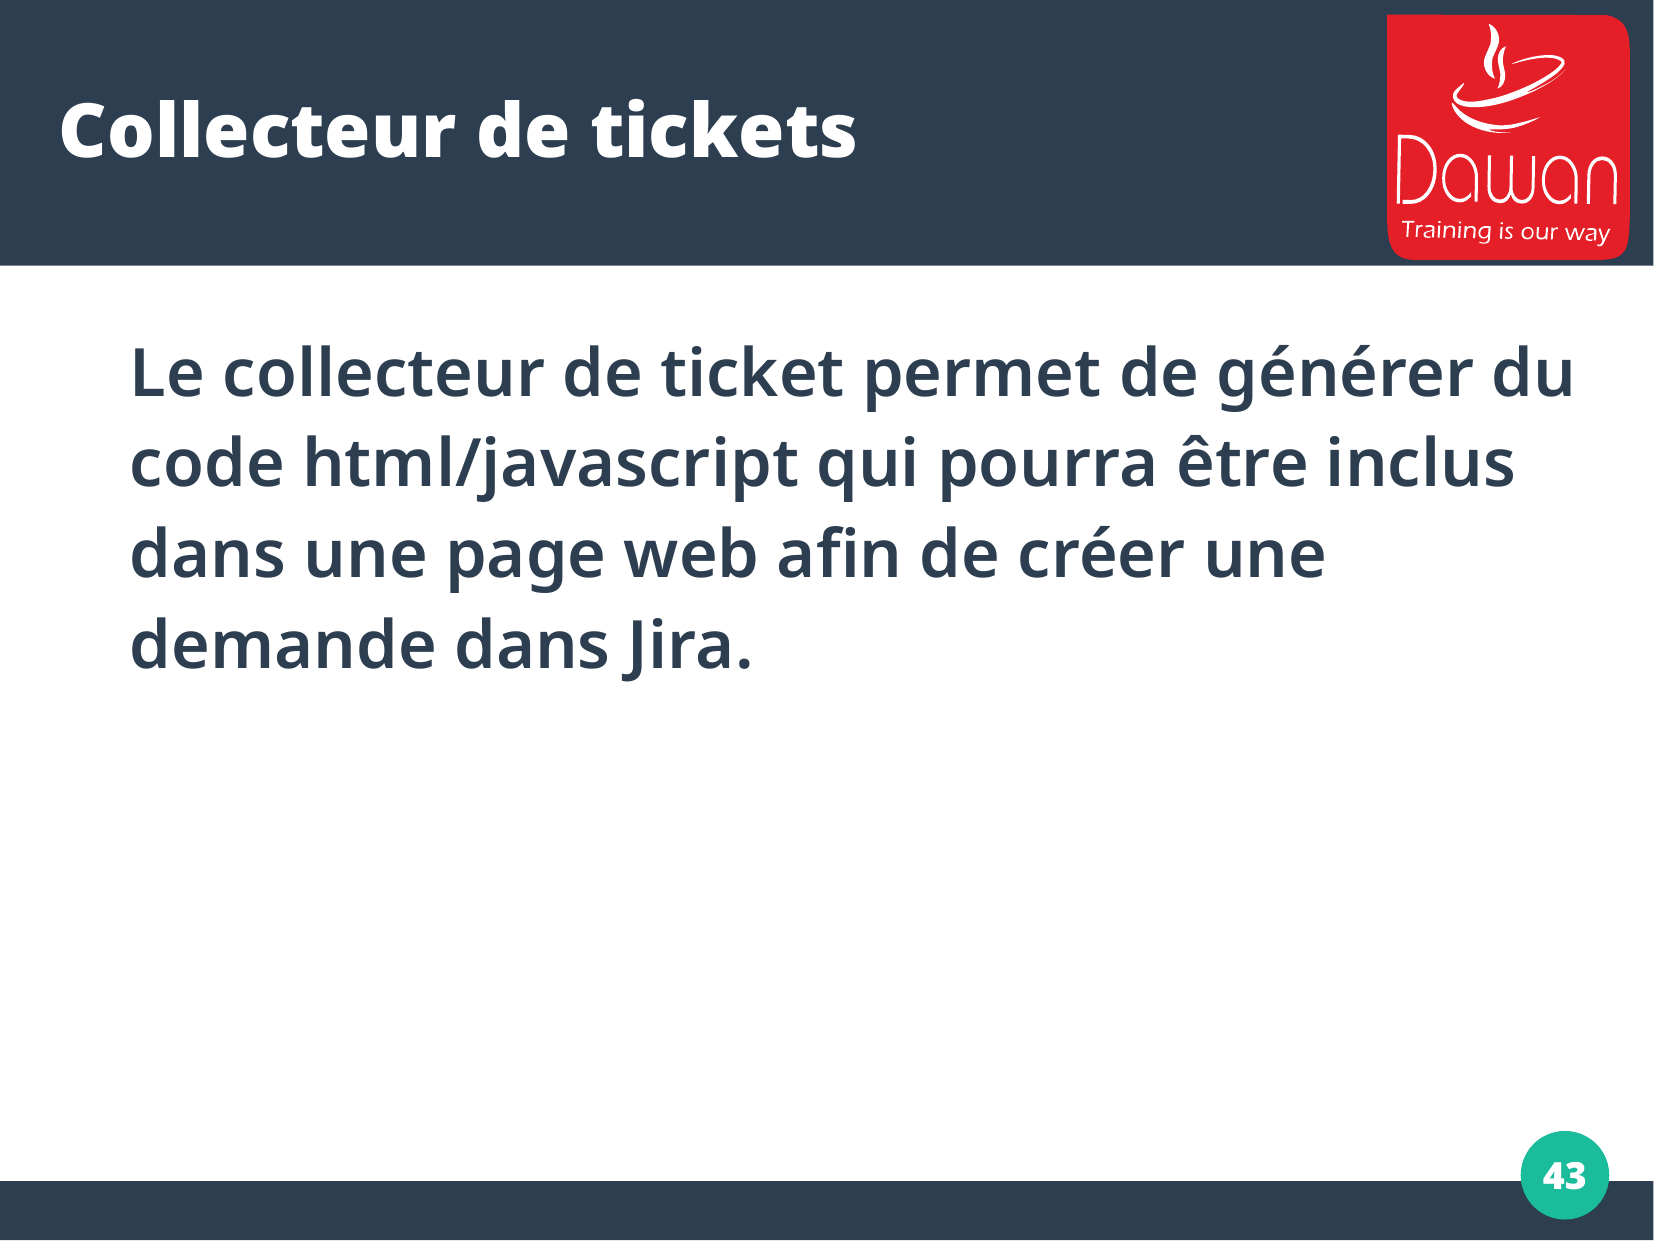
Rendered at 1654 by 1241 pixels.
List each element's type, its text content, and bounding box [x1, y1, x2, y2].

picture [1387, 14, 1630, 260]
title Collecteur de tickets [59, 49, 1387, 207]
list Le collecteur de ticket permet de générer du code html/javascript qui pourra être inclus dans une page web afin de créer une demande dans Jira. [59, 324, 1595, 1152]
